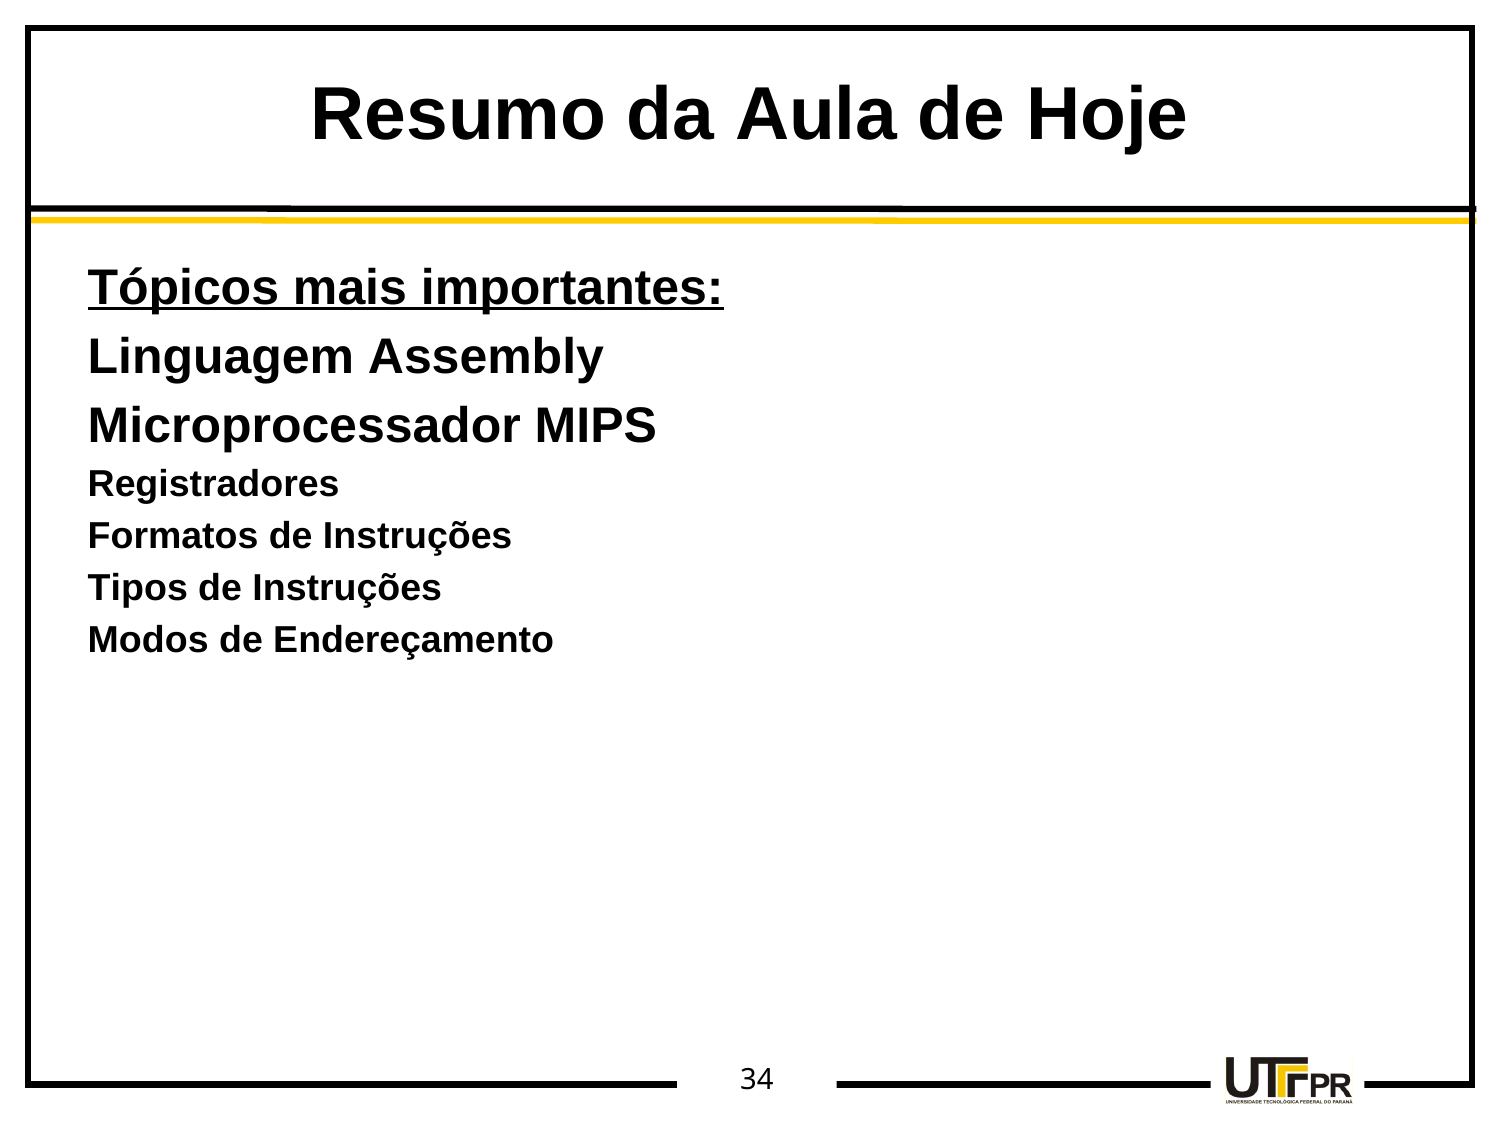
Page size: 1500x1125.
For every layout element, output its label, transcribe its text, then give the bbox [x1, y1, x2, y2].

picture [1225, 1057, 1353, 1104]
title Resumo da Aula de Hoje [0, 60, 1500, 167]
list Tópicos mais importantes: Linguagem Assembly Microprocessador MIPS Registradores Formatos de Instruções Tipos de Instruções Modos de Endereçamento [72, 257, 1428, 1027]
